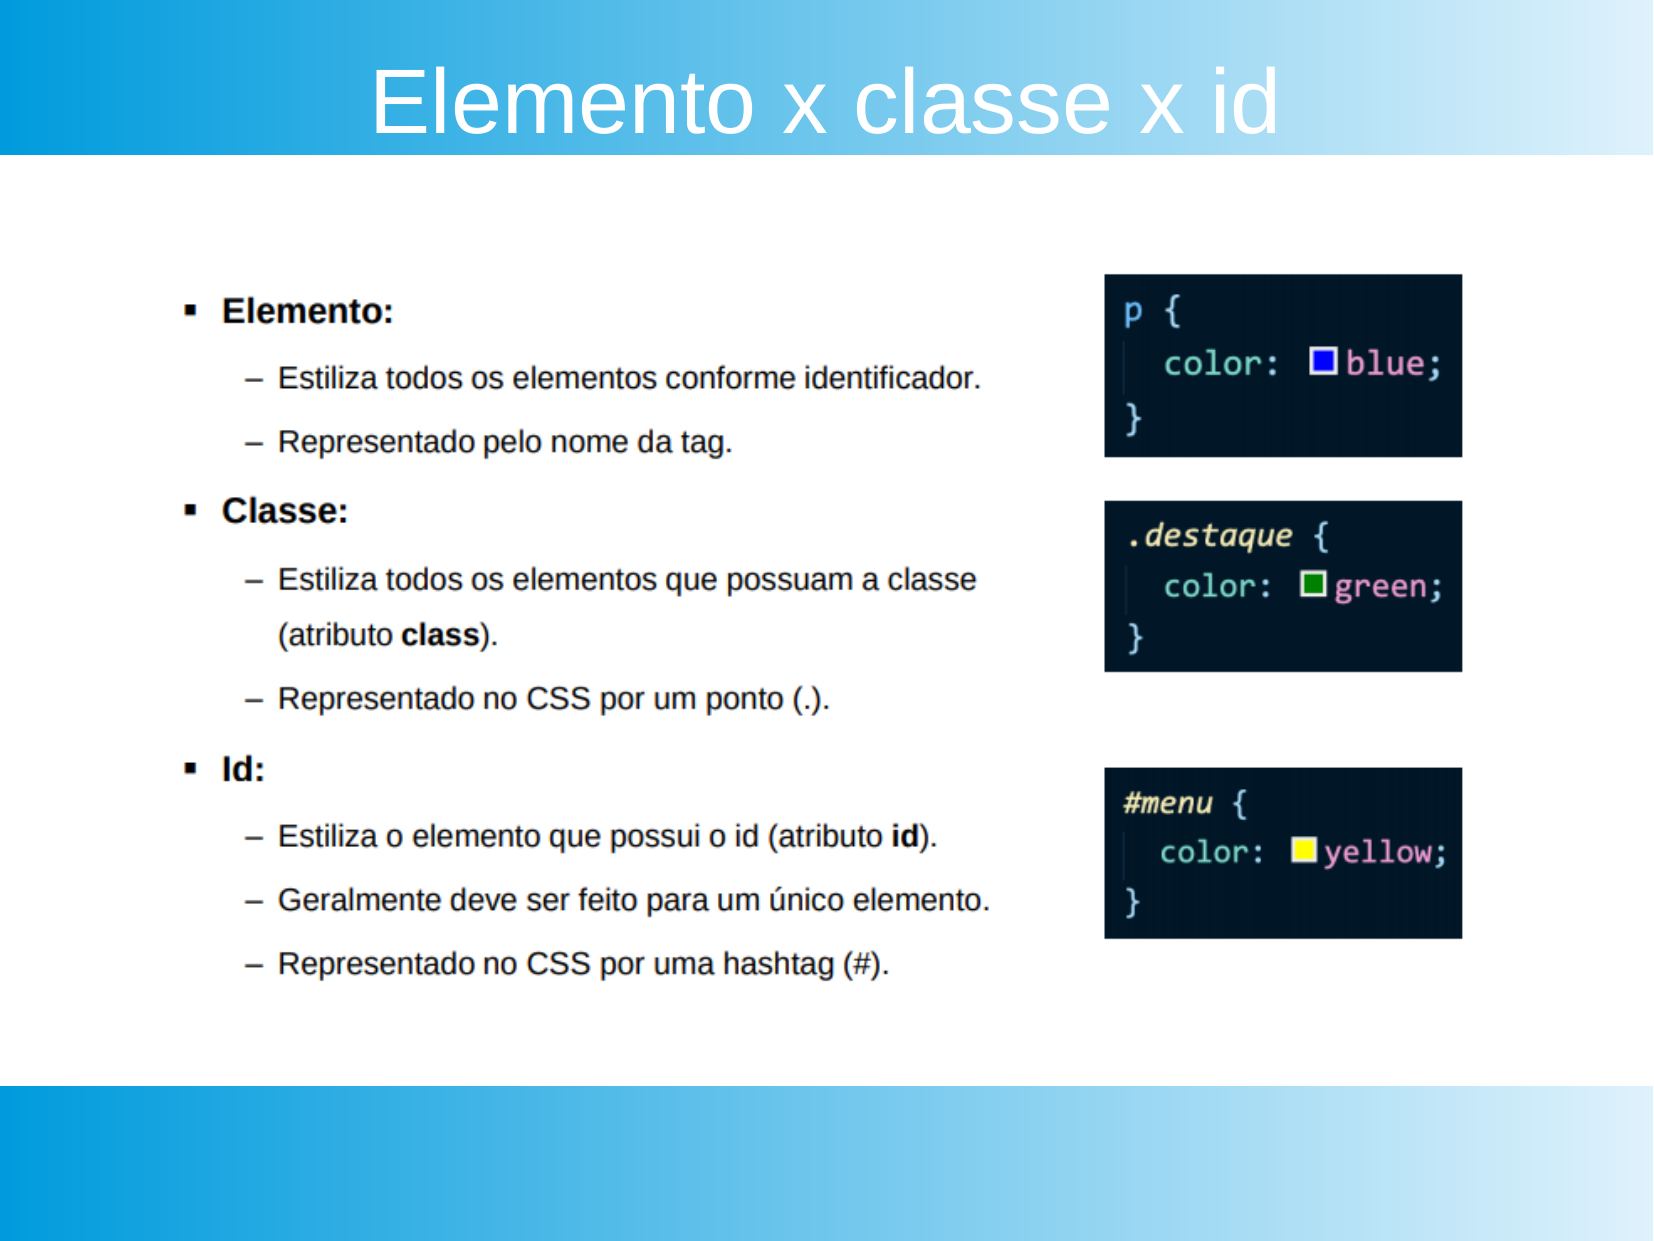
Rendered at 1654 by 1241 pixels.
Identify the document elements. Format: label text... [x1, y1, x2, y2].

picture [151, 236, 1471, 1014]
title Elemento x classe x id [82, 49, 1571, 155]
